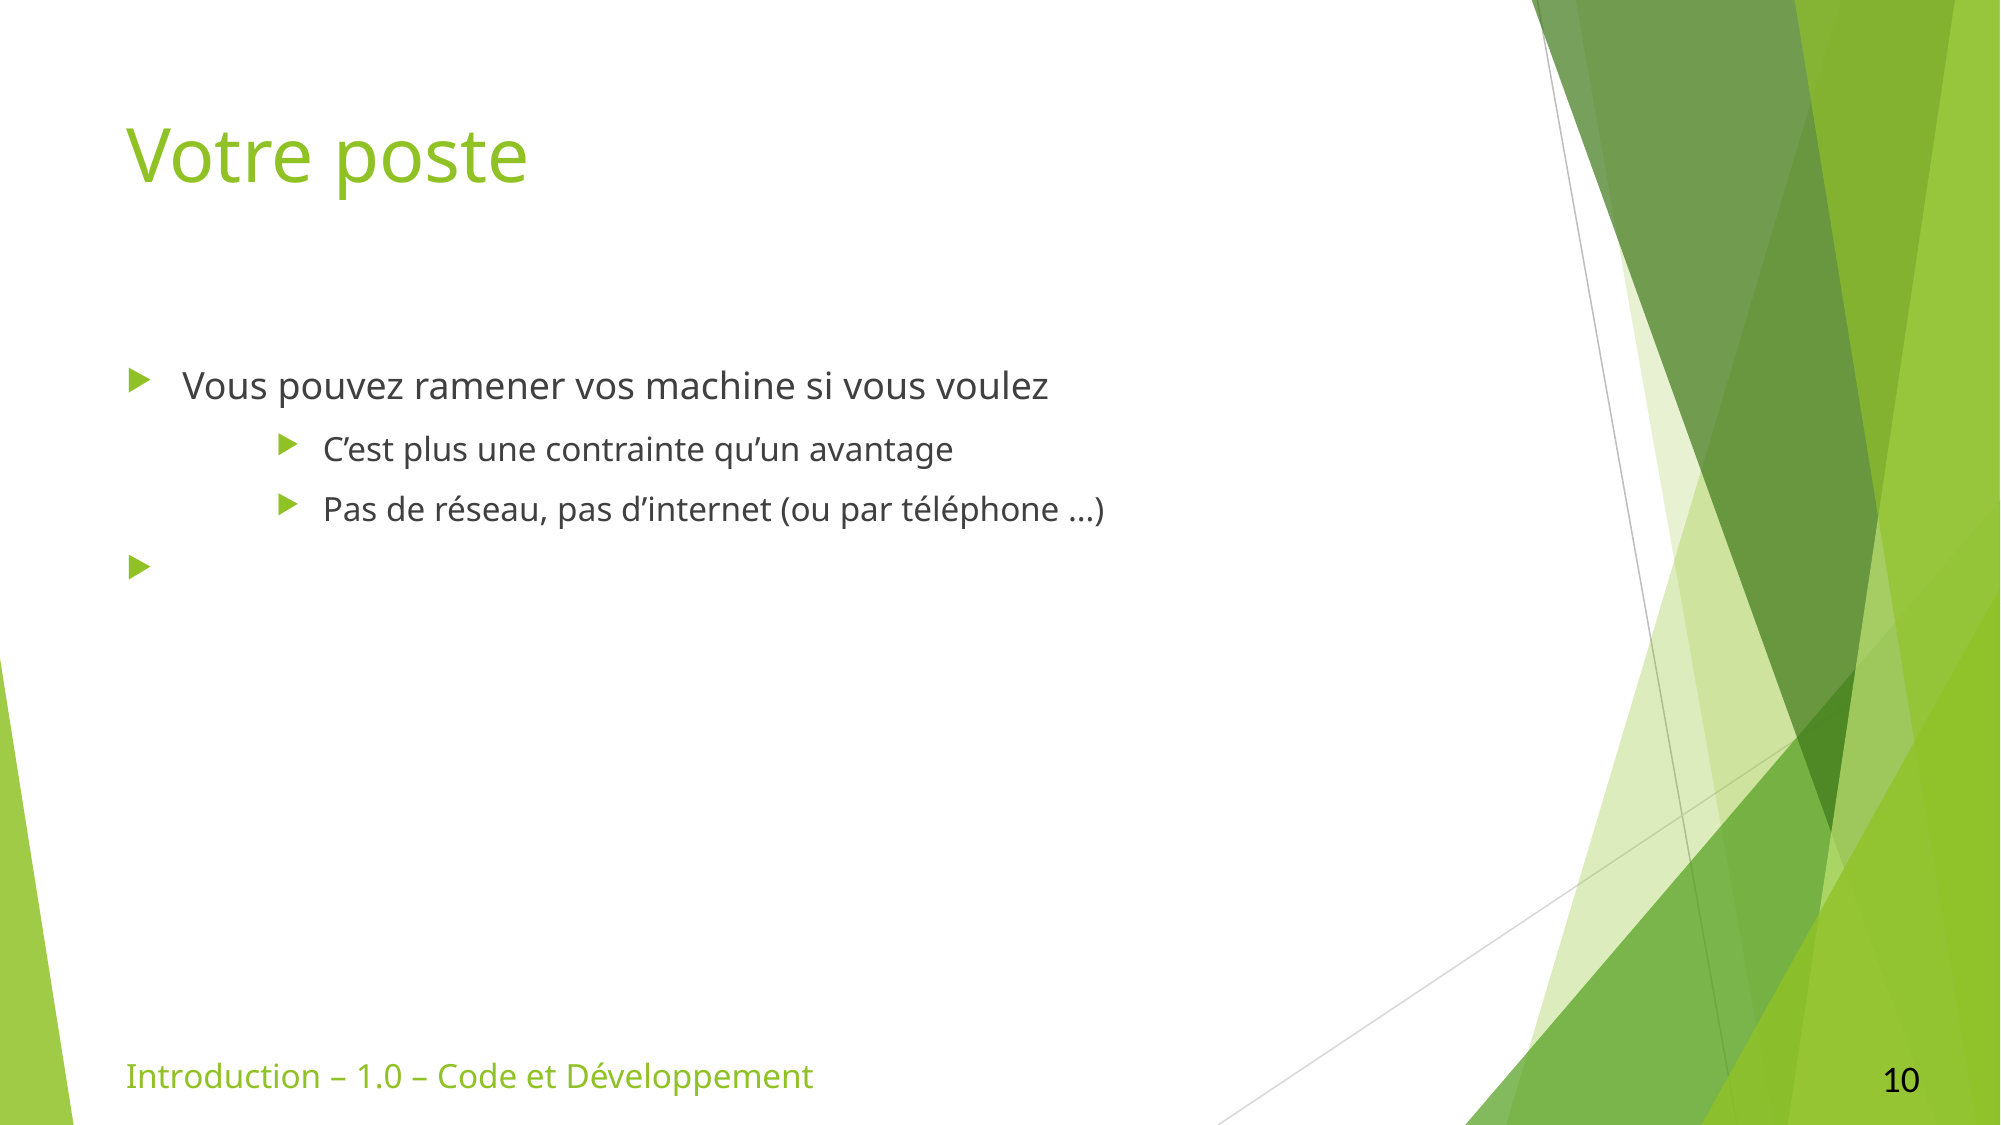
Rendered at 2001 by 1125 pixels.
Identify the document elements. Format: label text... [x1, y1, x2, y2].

text_box Introduction – 1.0 – Code et Développement [111, 1047, 1094, 1109]
title Votre poste [111, 99, 1522, 317]
list Vous pouvez ramener vos machine si vous voulez C’est plus une contrainte qu’un avantage Pas de réseau, pas d’internet (ou par téléphone …) [111, 354, 1522, 992]
text_box 8 [1866, 1047, 1979, 1108]
